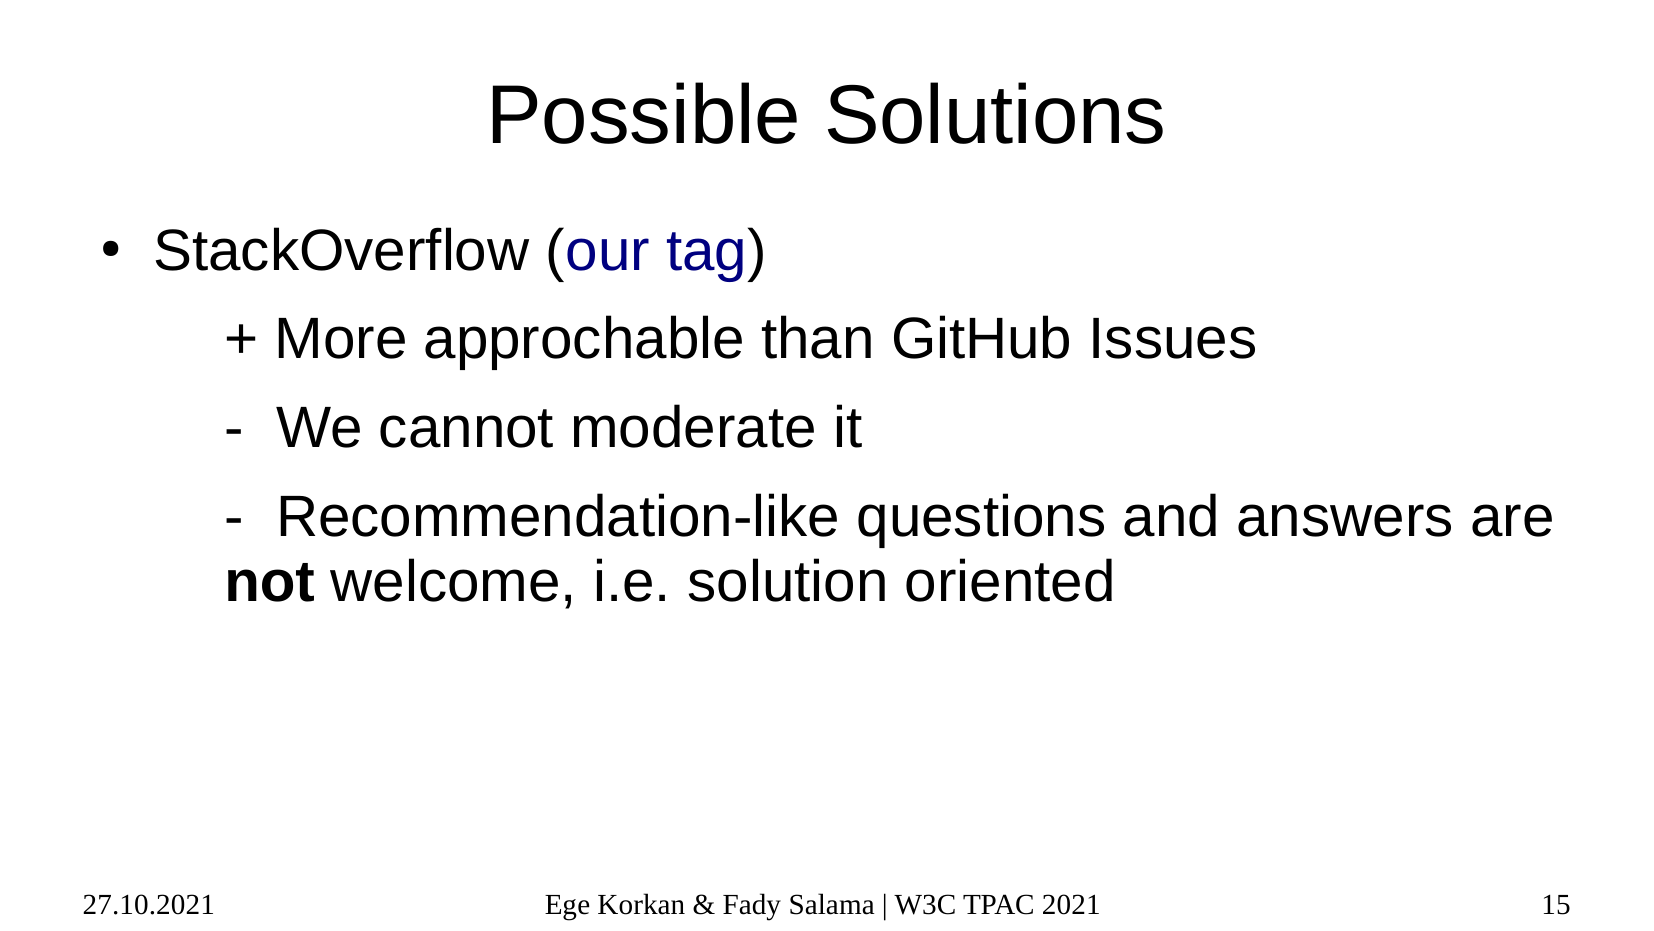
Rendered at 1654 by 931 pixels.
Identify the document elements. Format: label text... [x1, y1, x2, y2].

list StackOverflow (our tag) + More approchable than GitHub Issues - We cannot moderate it - Recommendation-like questions and answers are not welcome, i.e. solution oriented [82, 217, 1571, 758]
title Possible Solutions [82, 37, 1571, 193]
